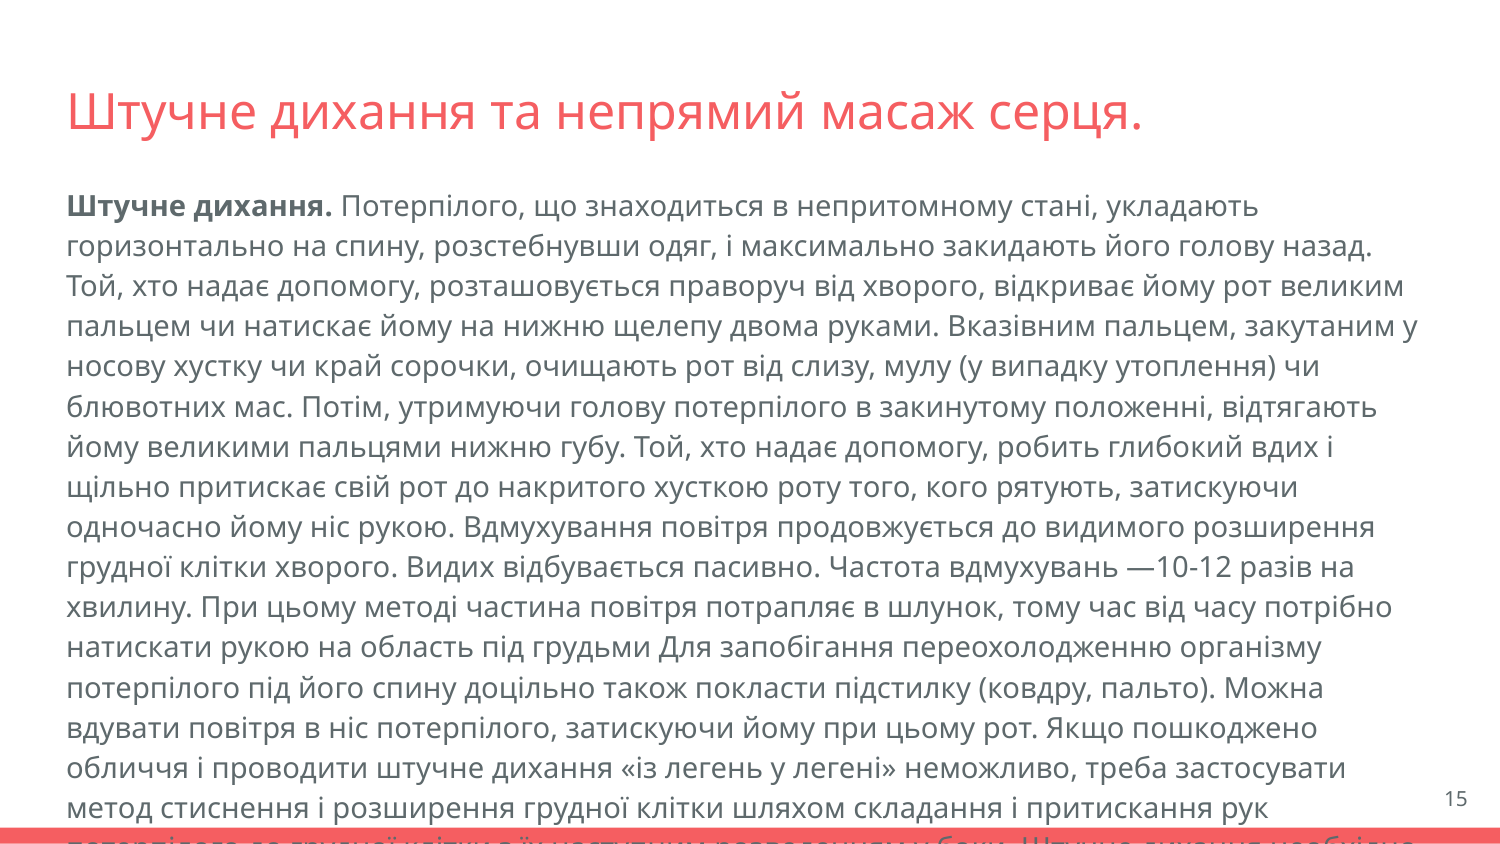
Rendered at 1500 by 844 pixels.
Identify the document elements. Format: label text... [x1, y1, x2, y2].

title Штучне дихання та непрямий масаж серця. [51, 64, 1449, 166]
list Штучне дихання. Потерпілого, що знаходиться в непритомному стані, укладають горизонтально на спину, розстебнувши одяг, і максимально закидають його голову назад. Той, хто надає допомогу, розташовується праворуч від хворого, відкриває йому рот великим пальцем чи натискає йому на нижню щелепу двома руками. Вказівним пальцем, закутаним у носову хустку чи край сорочки, очищають рот від слизу, мулу (у випадку утоплення) чи блювотних мас. Потім, утримуючи голову потерпілого в закинутому положенні, відтягають йому великими пальцями нижню губу. Той, хто надає допомогу, робить глибокий вдих і щільно притискає свій рот до накритого хусткою роту того, кого рятують, затискуючи одночасно йому ніс рукою. Вдмухування повітря продовжується до видимого розширення грудної клітки хворого. Видих відбувається пасивно. Частота вдмухувань —10-12 разів на хвилину. При цьому методі частина повітря потрапляє в шлунок, тому час від часу потрібно натискати рукою на область під грудьми Для запобігання переохолодженню організму потерпілого під його спину доцільно також покласти підстилку (ковдру, пальто). Можна вдувати повітря в ніс потерпілого, затискуючи йому при цьому рот. Якщо пошкоджено обличчя і проводити штучне дихання «із легень у легені» неможливо, треба застосувати метод стиснення і розширення грудної клітки шляхом складання і притискання рук потерпілого до грудної клітки з їх наступним розведенням у боки. Штучне дихання необхідно проводити наполегливо і тривало (інколи кілька годин) до появи у потерпілого самостійного стійкого дихання. [51, 166, 1449, 728]
slide_number <number> [1392, 767, 1483, 833]
